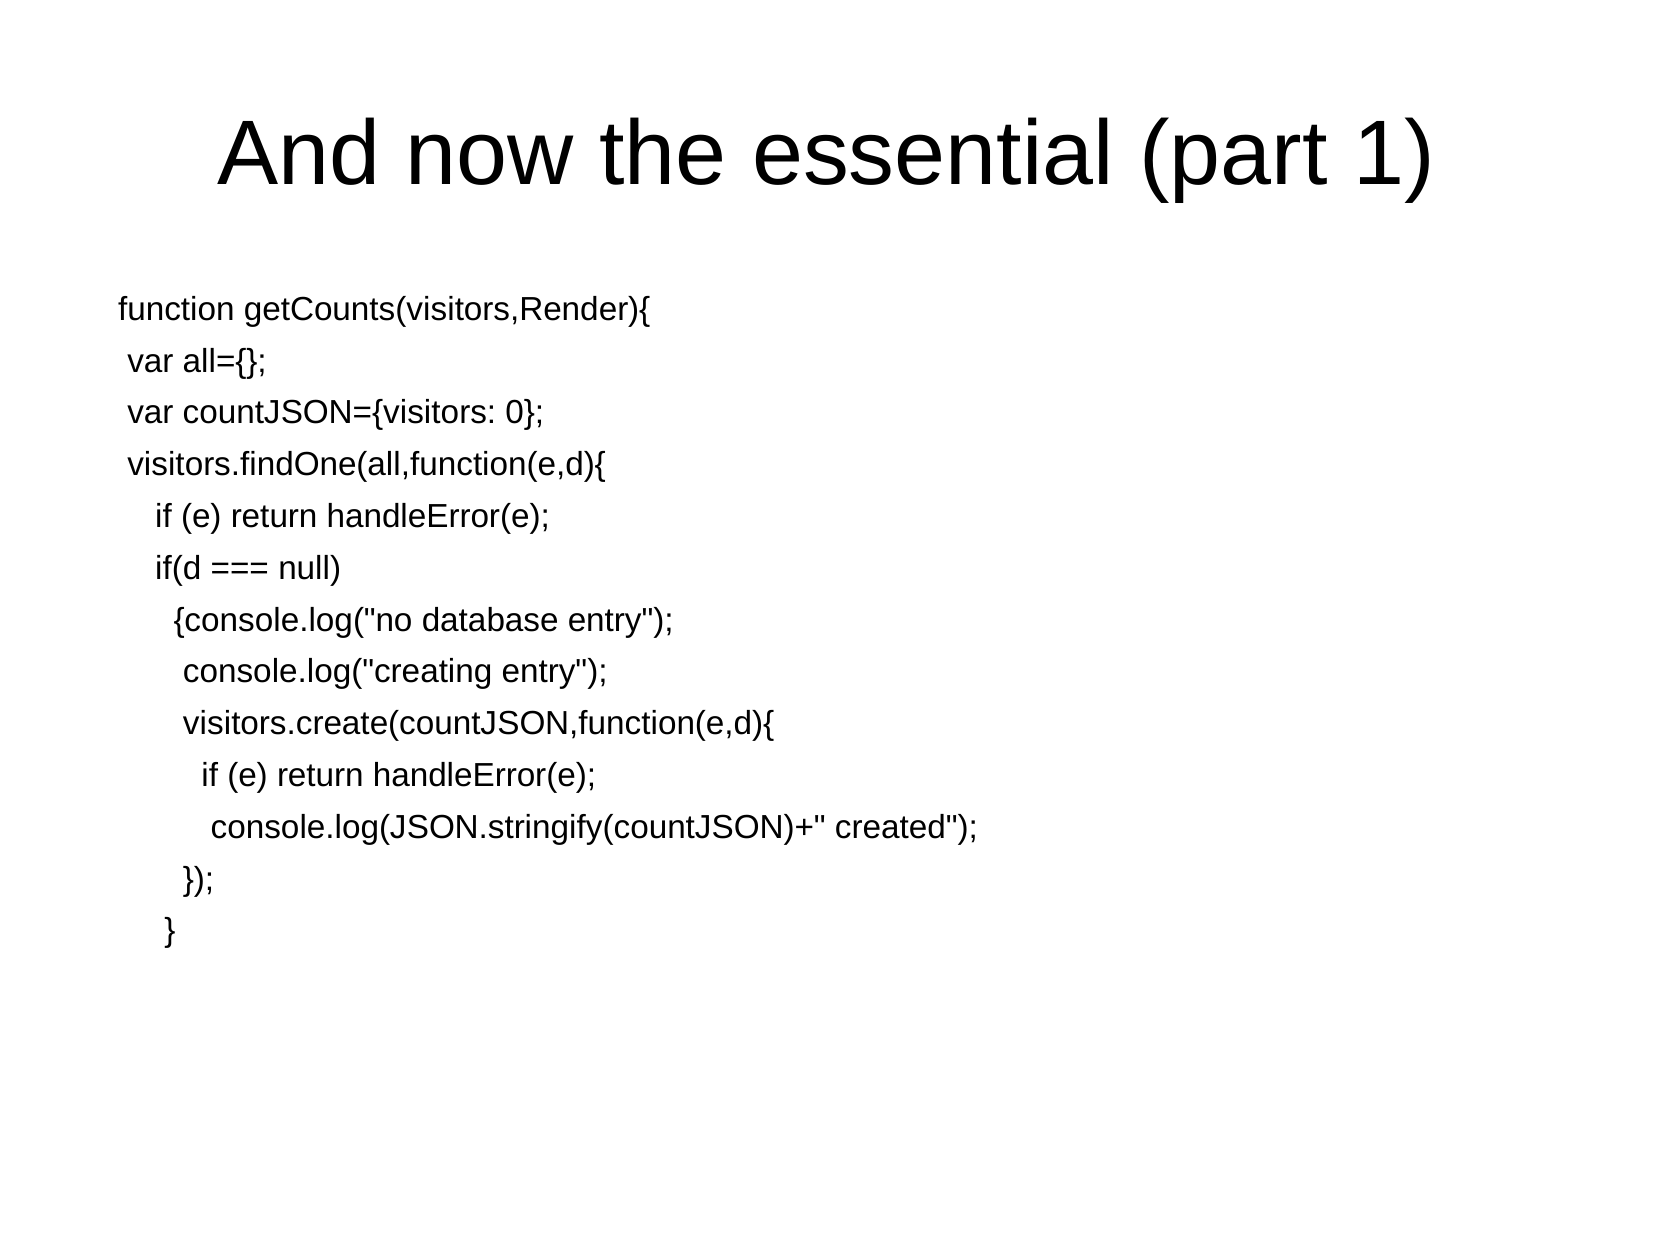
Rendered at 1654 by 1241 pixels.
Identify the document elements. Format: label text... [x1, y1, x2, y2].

title And now the essential (part 1) [82, 49, 1571, 257]
list function getCounts(visitors,Render){ var all={}; var countJSON={visitors: 0}; visitors.findOne(all,function(e,d){ if (e) return handleError(e); if(d === null) {console.log("no database entry"); console.log("creating entry"); visitors.create(countJSON,function(e,d){ if (e) return handleError(e); console.log(JSON.stringify(countJSON)+" created"); }); } [82, 290, 1571, 1010]
